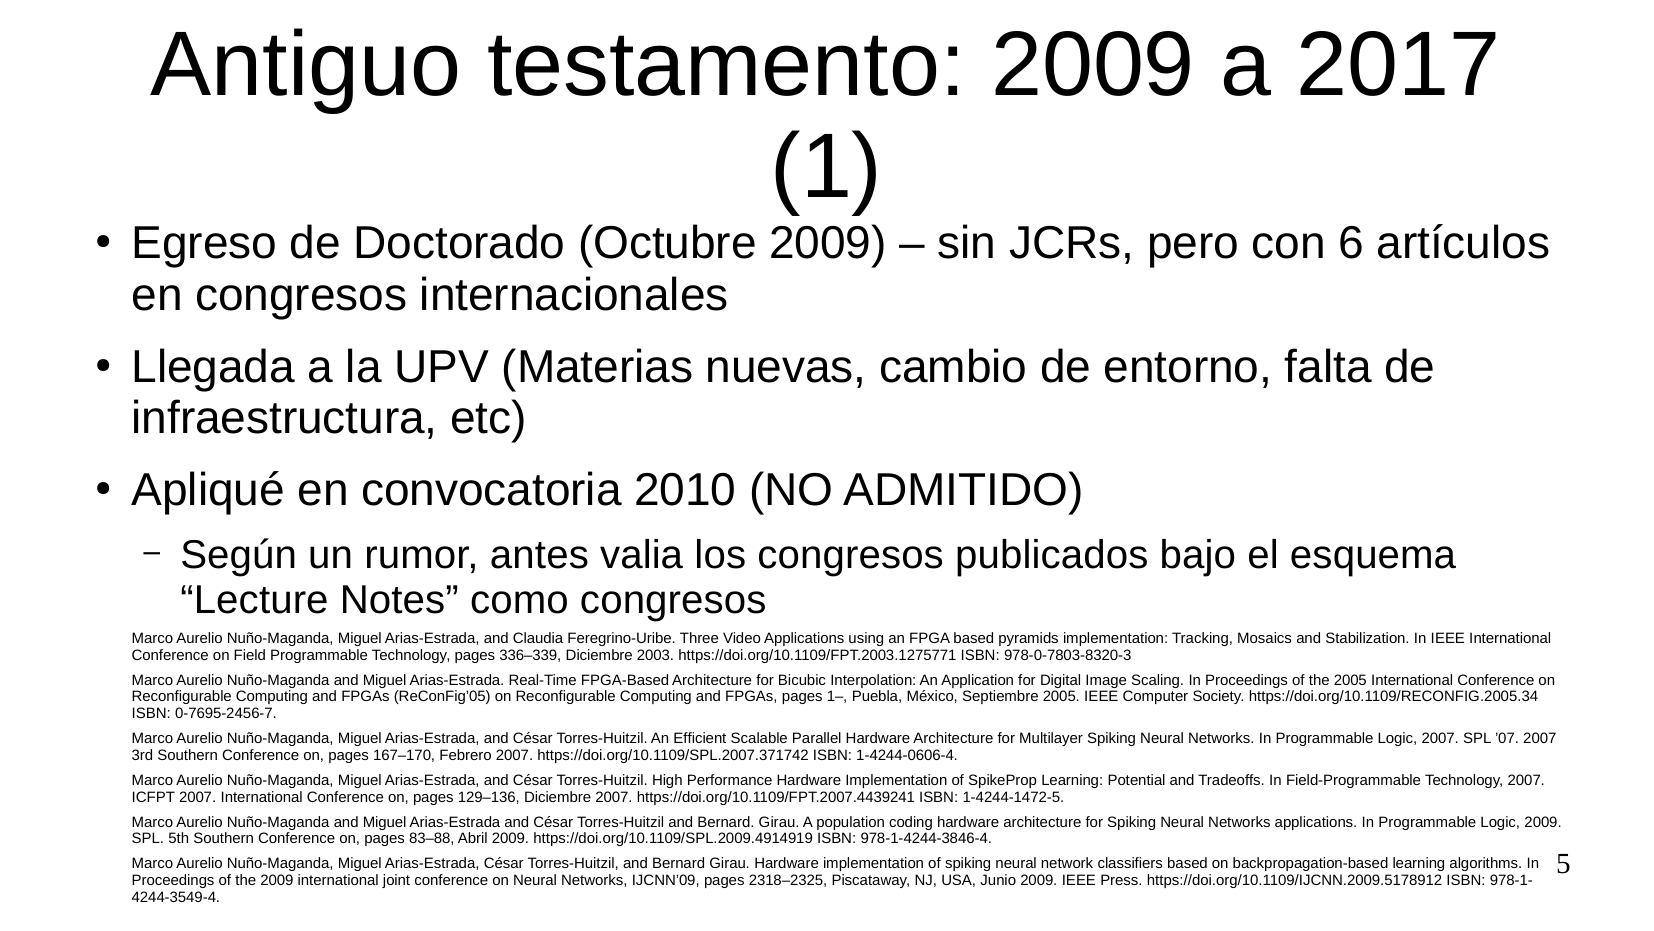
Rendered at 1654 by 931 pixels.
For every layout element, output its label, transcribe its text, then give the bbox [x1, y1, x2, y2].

list Egreso de Doctorado (Octubre 2009) – sin JCRs, pero con 6 artículos en congresos internacionales Llegada a la UPV (Materias nuevas, cambio de entorno, falta de infraestructura, etc) Apliqué en convocatoria 2010 (NO ADMITIDO) Según un rumor, antes valia los congresos publicados bajo el esquema “Lecture Notes” como congresos Marco Aurelio Nuño-Maganda, Miguel Arias-Estrada, and Claudia Feregrino-Uribe. Three Video Applications using an FPGA based pyramids implementation: Tracking, Mosaics and Stabilization. In IEEE International Conference on Field Programmable Technology, pages 336–339, Diciembre 2003. https://doi.org/10.1109/FPT.2003.1275771 ISBN: 978-0-7803-8320-3 Marco Aurelio Nuño-Maganda and Miguel Arias-Estrada. Real-Time FPGA-Based Architecture for Bicubic Interpolation: An Application for Digital Image Scaling. In Proceedings of the 2005 International Conference on Reconfigurable Computing and FPGAs (ReConFig’05) on Reconfigurable Computing and FPGAs, pages 1–, Puebla, México, Septiembre 2005. IEEE Computer Society. https://doi.org/10.1109/RECONFIG.2005.34 ISBN: 0-7695-2456-7. Marco Aurelio Nuño-Maganda, Miguel Arias-Estrada, and César Torres-Huitzil. An Efficient Scalable Parallel Hardware Architecture for Multilayer Spiking Neural Networks. In Programmable Logic, 2007. SPL ’07. 2007 3rd Southern Conference on, pages 167–170, Febrero 2007. https://doi.org/10.1109/SPL.2007.371742 ISBN: 1-4244-0606-4. Marco Aurelio Nuño-Maganda, Miguel Arias-Estrada, and César Torres-Huitzil. High Performance Hardware Implementation of SpikeProp Learning: Potential and Tradeoffs. In Field-Programmable Technology, 2007. ICFPT 2007. International Conference on, pages 129–136, Diciembre 2007. https://doi.org/10.1109/FPT.2007.4439241 ISBN: 1-4244-1472-5. Marco Aurelio Nuño-Maganda and Miguel Arias-Estrada and César Torres-Huitzil and Bernard. Girau. A population coding hardware architecture for Spiking Neural Networks applications. In Programmable Logic, 2009. SPL. 5th Southern Conference on, pages 83–88, Abril 2009. https://doi.org/10.1109/SPL.2009.4914919 ISBN: 978-1-4244-3846-4. Marco Aurelio Nuño-Maganda, Miguel Arias-Estrada, César Torres-Huitzil, and Bernard Girau. Hardware implementation of spiking neural network classifiers based on backpropagation-based learning algorithms. In Proceedings of the 2009 international joint conference on Neural Networks, IJCNN’09, pages 2318–2325, Piscataway, NJ, USA, Junio 2009. IEEE Press. https://doi.org/10.1109/IJCNN.2009.5178912 ISBN: 978-1-4244-3549-4. [82, 217, 1571, 910]
title Antiguo testamento: 2009 a 2017 (1) [82, 12, 1571, 217]
